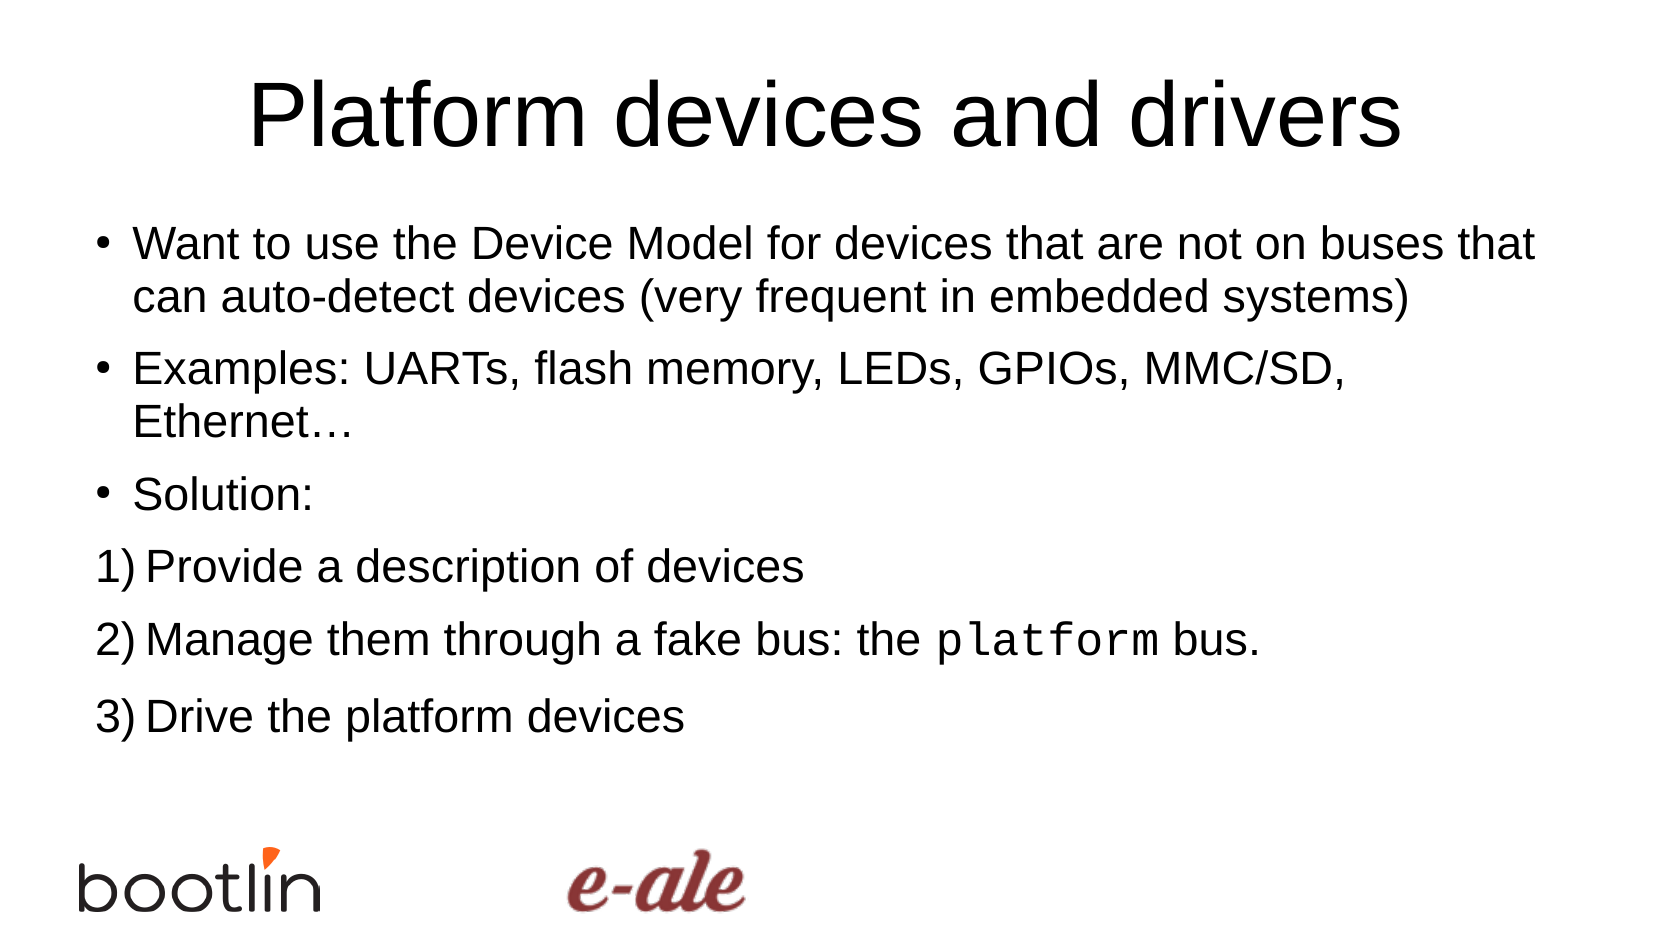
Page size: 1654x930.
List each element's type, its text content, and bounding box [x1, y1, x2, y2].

list Want to use the Device Model for devices that are not on buses that can auto-detect devices (very frequent in embedded systems) Examples: UARTs, flash memory, LEDs, GPIOs, MMC/SD, Ethernet… Solution: Provide a description of devices Manage them through a fake bus: the platform bus. Drive the platform devices [82, 217, 1571, 757]
title Platform devices and drivers [82, 37, 1571, 193]
picture [79, 847, 320, 912]
picture [565, 847, 749, 915]
